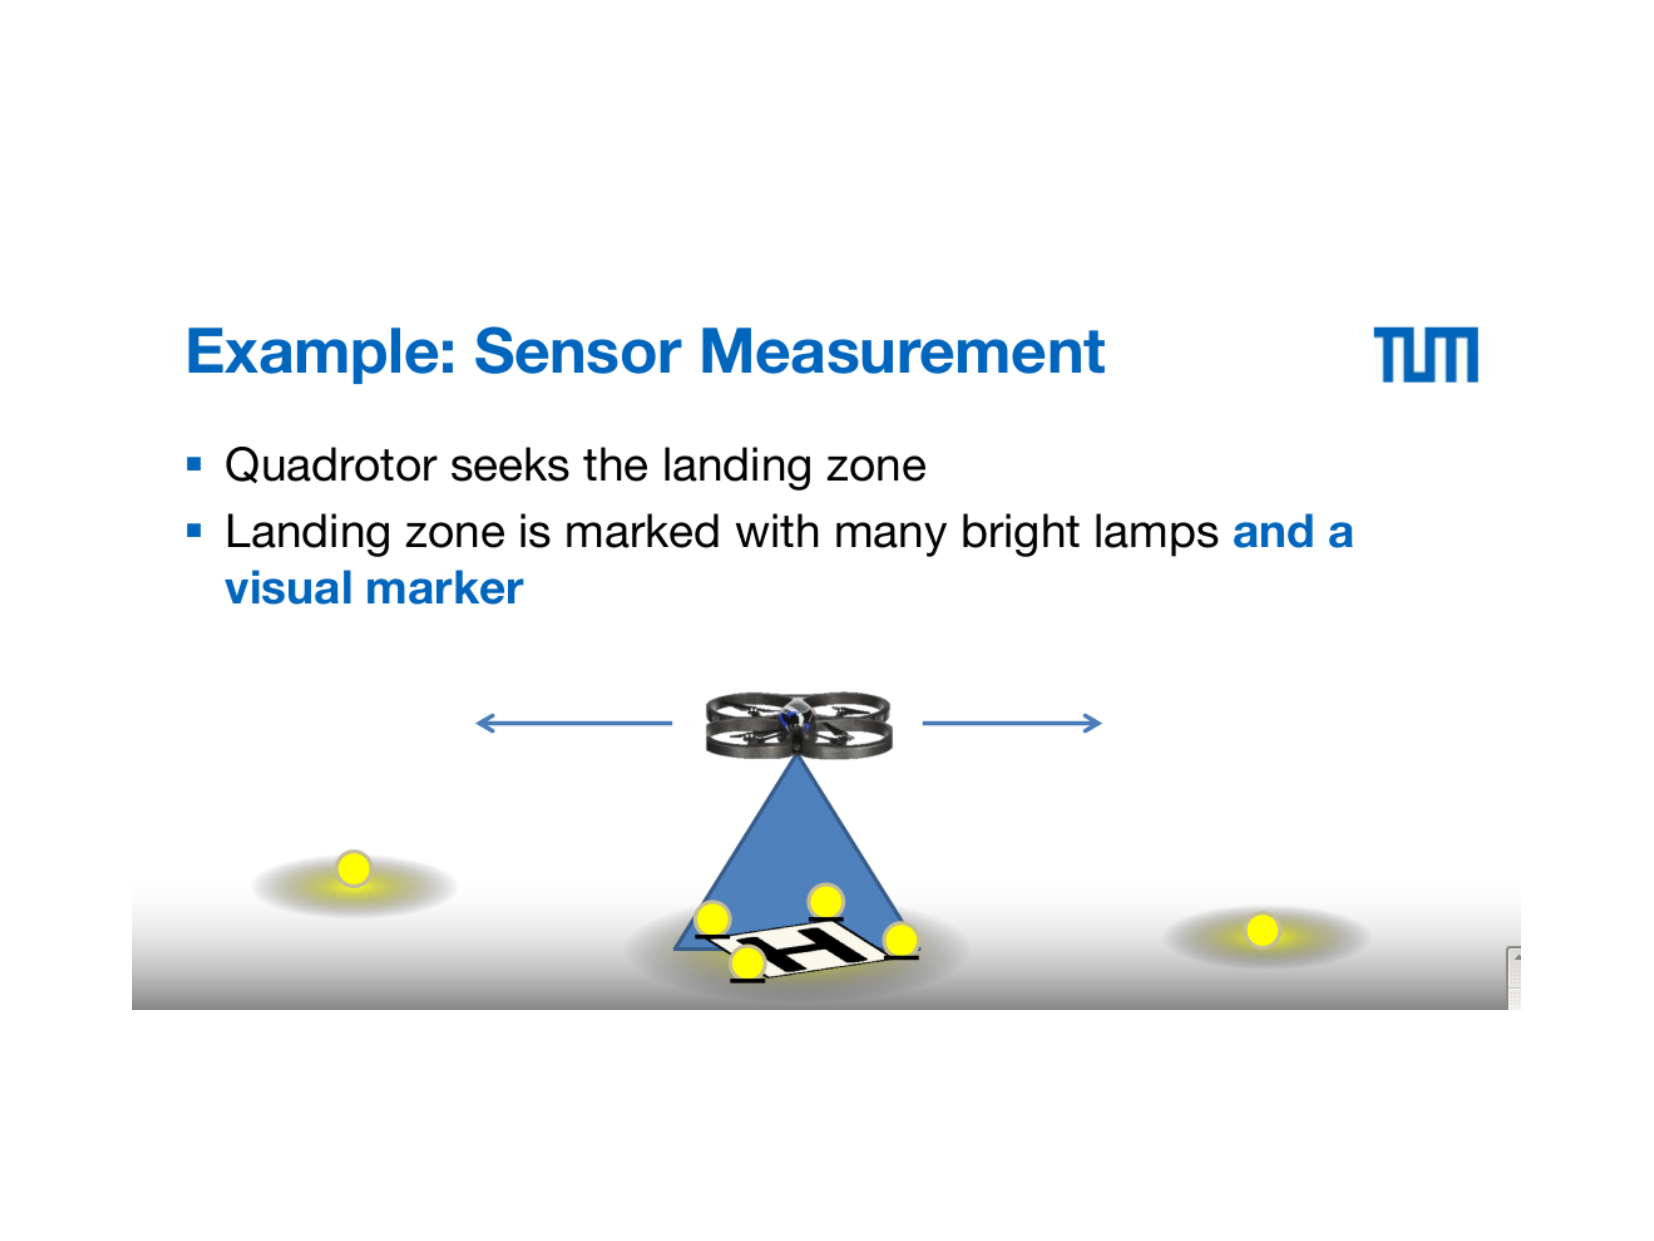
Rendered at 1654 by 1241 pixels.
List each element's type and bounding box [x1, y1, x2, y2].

picture [132, 290, 1521, 1010]
